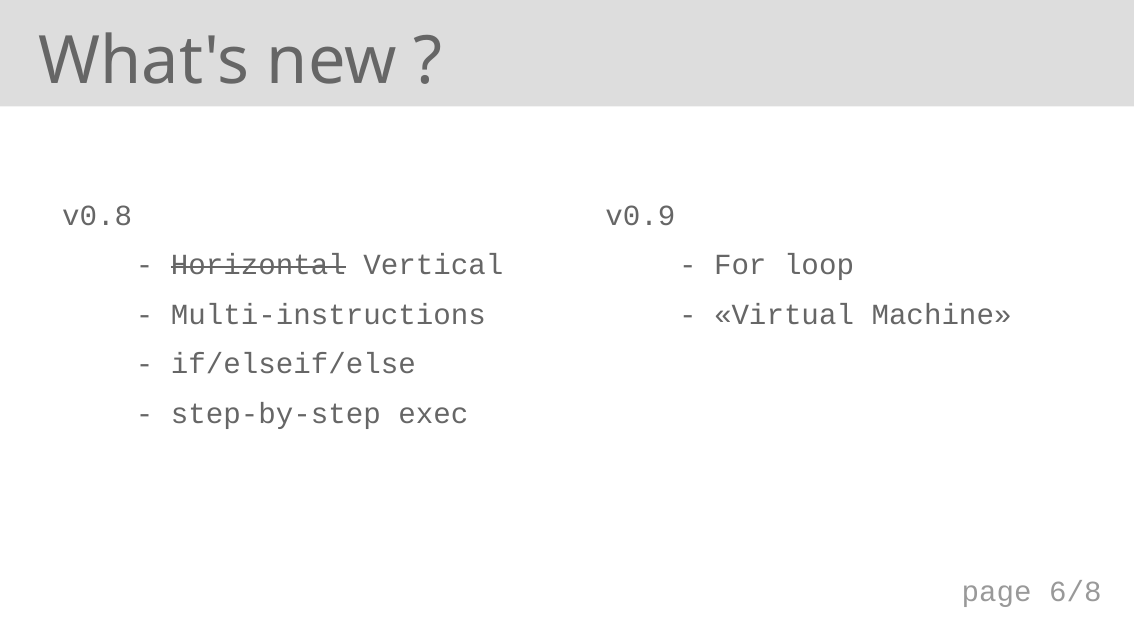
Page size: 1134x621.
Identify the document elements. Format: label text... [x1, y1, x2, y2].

text_box v0.8 - Horizontal Vertical - Multi-instructions - if/elseif/else - step-by-step exec [47, 177, 590, 567]
text_box page <numéro>/8 [720, 570, 1134, 621]
text_box [0, 0, 1134, 107]
text_box What's new ? [23, 5, 734, 99]
text_box v0.9 - For loop - «Virtual Machine» [590, 177, 1087, 567]
